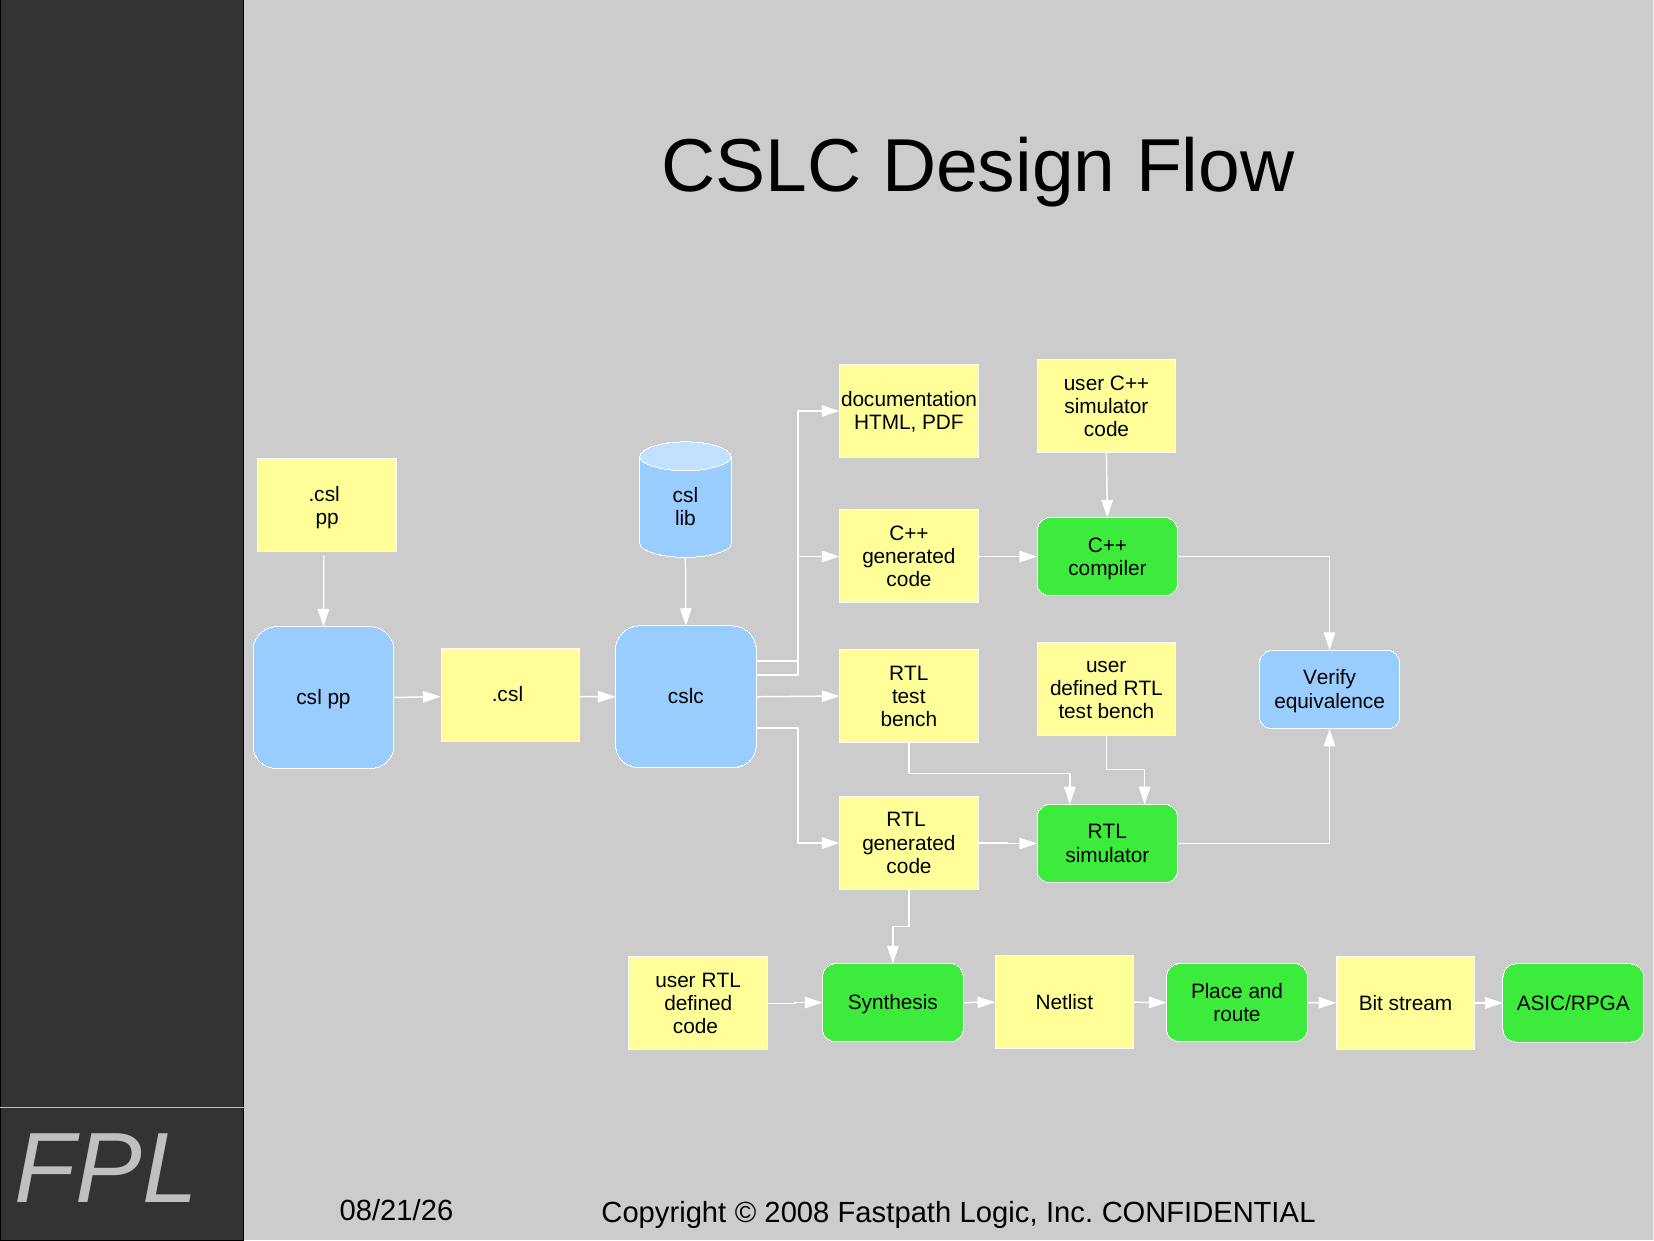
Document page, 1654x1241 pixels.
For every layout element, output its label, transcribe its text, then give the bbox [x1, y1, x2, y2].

text_box .csl pp [257, 458, 397, 552]
text_box Verify equivalence [1259, 650, 1400, 729]
text_box Netlist [995, 955, 1134, 1049]
title CSLC Design Flow [427, 57, 1530, 274]
text_box Place and route [1166, 963, 1308, 1042]
text_box cslc [615, 625, 757, 768]
text_box Bit stream [1336, 956, 1475, 1050]
text_box C++ generated code [839, 509, 979, 603]
text_box RTL generated code [839, 796, 979, 890]
text_box csl lib [639, 457, 732, 558]
text_box Synthesis [822, 963, 964, 1042]
text_box user C++ simulator code [1037, 359, 1176, 453]
text_box user defined RTL test bench [1037, 642, 1176, 736]
text_box documentation HTML, PDF [839, 364, 979, 458]
text_box .csl [441, 648, 580, 742]
text_box user RTL defined code [628, 956, 768, 1050]
text_box ASIC/RPGA [1502, 963, 1644, 1043]
text_box C++ compiler [1037, 517, 1178, 596]
text_box csl pp [253, 626, 394, 769]
text_box RTL simulator [1037, 804, 1178, 883]
text_box RTL test bench [839, 649, 979, 743]
